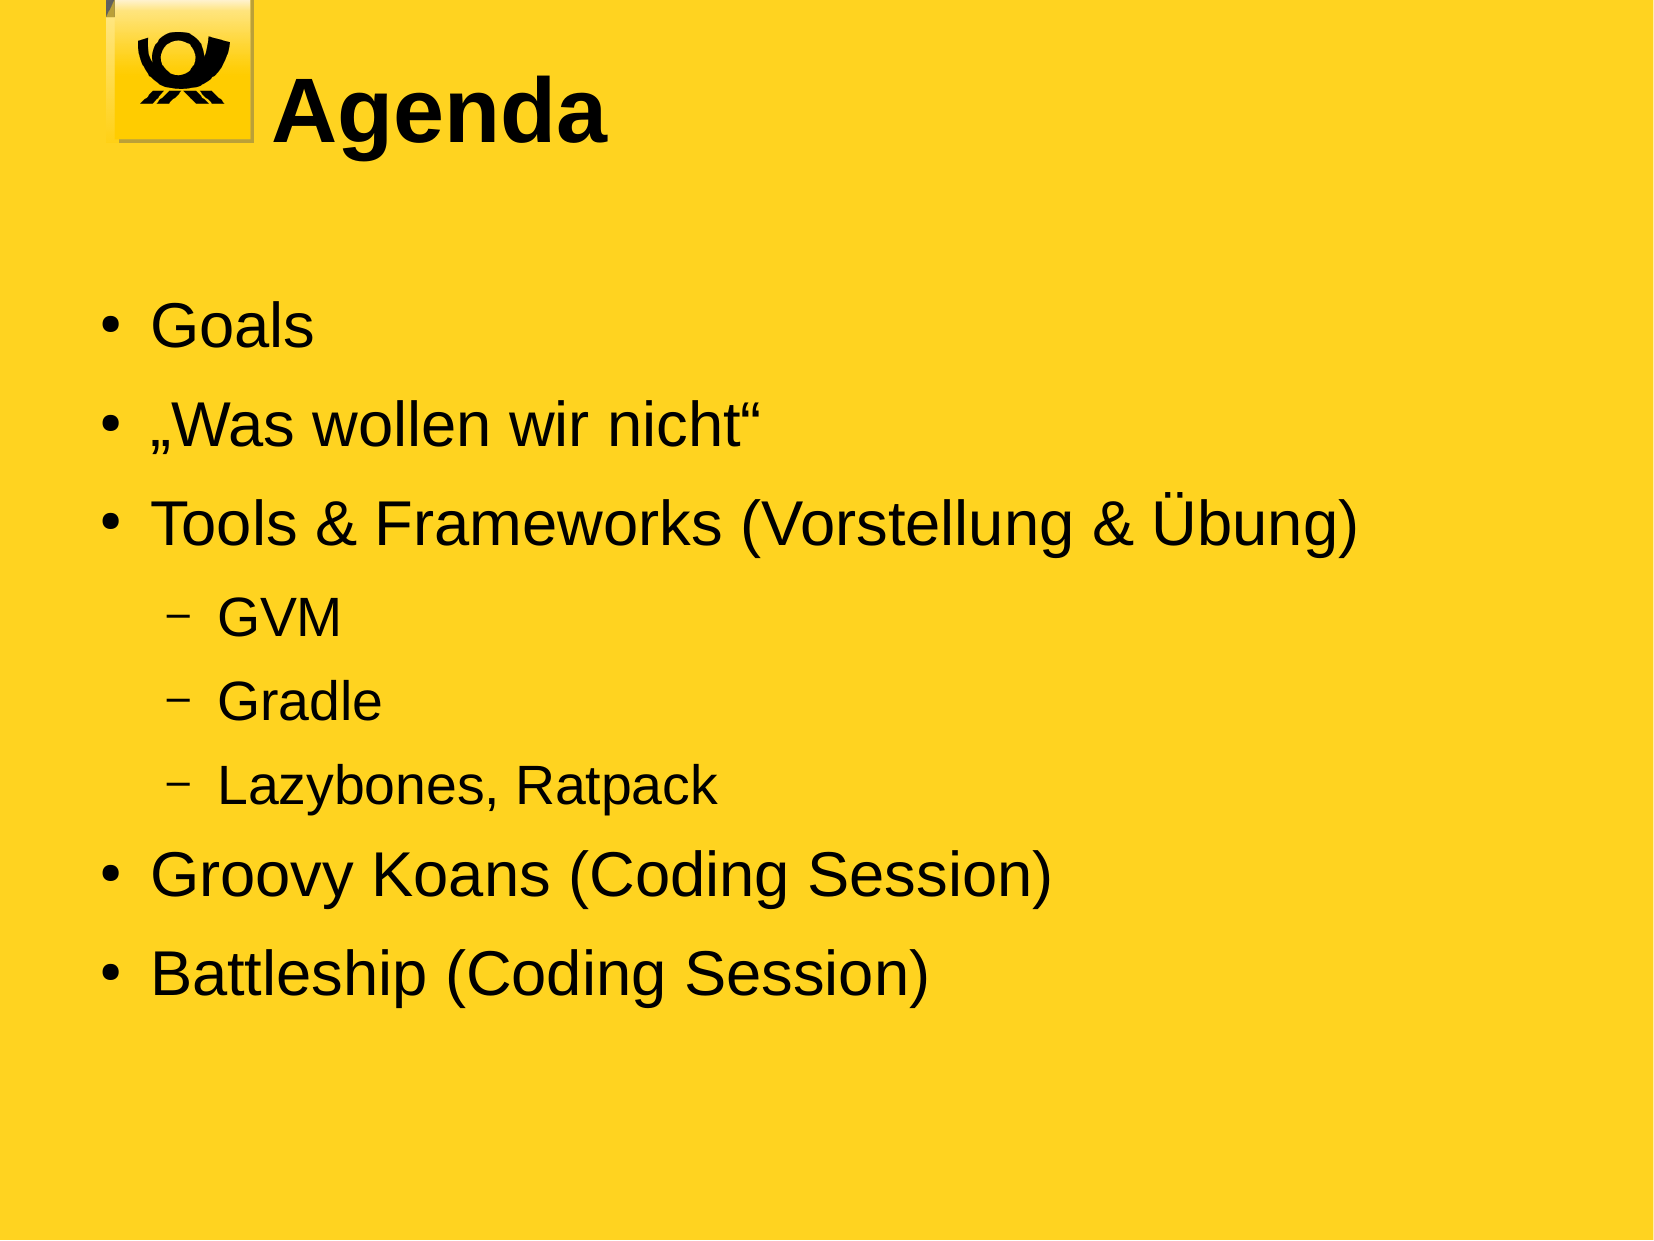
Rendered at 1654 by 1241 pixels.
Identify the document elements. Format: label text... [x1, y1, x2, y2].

picture [106, 0, 254, 143]
list Goals „Was wollen wir nicht“ Tools & Frameworks (Vorstellung & Übung) GVM Gradle Lazybones, Ratpack Groovy Koans (Coding Session) Battleship (Coding Session) [82, 290, 1571, 1010]
title Agenda [271, 35, 1571, 187]
